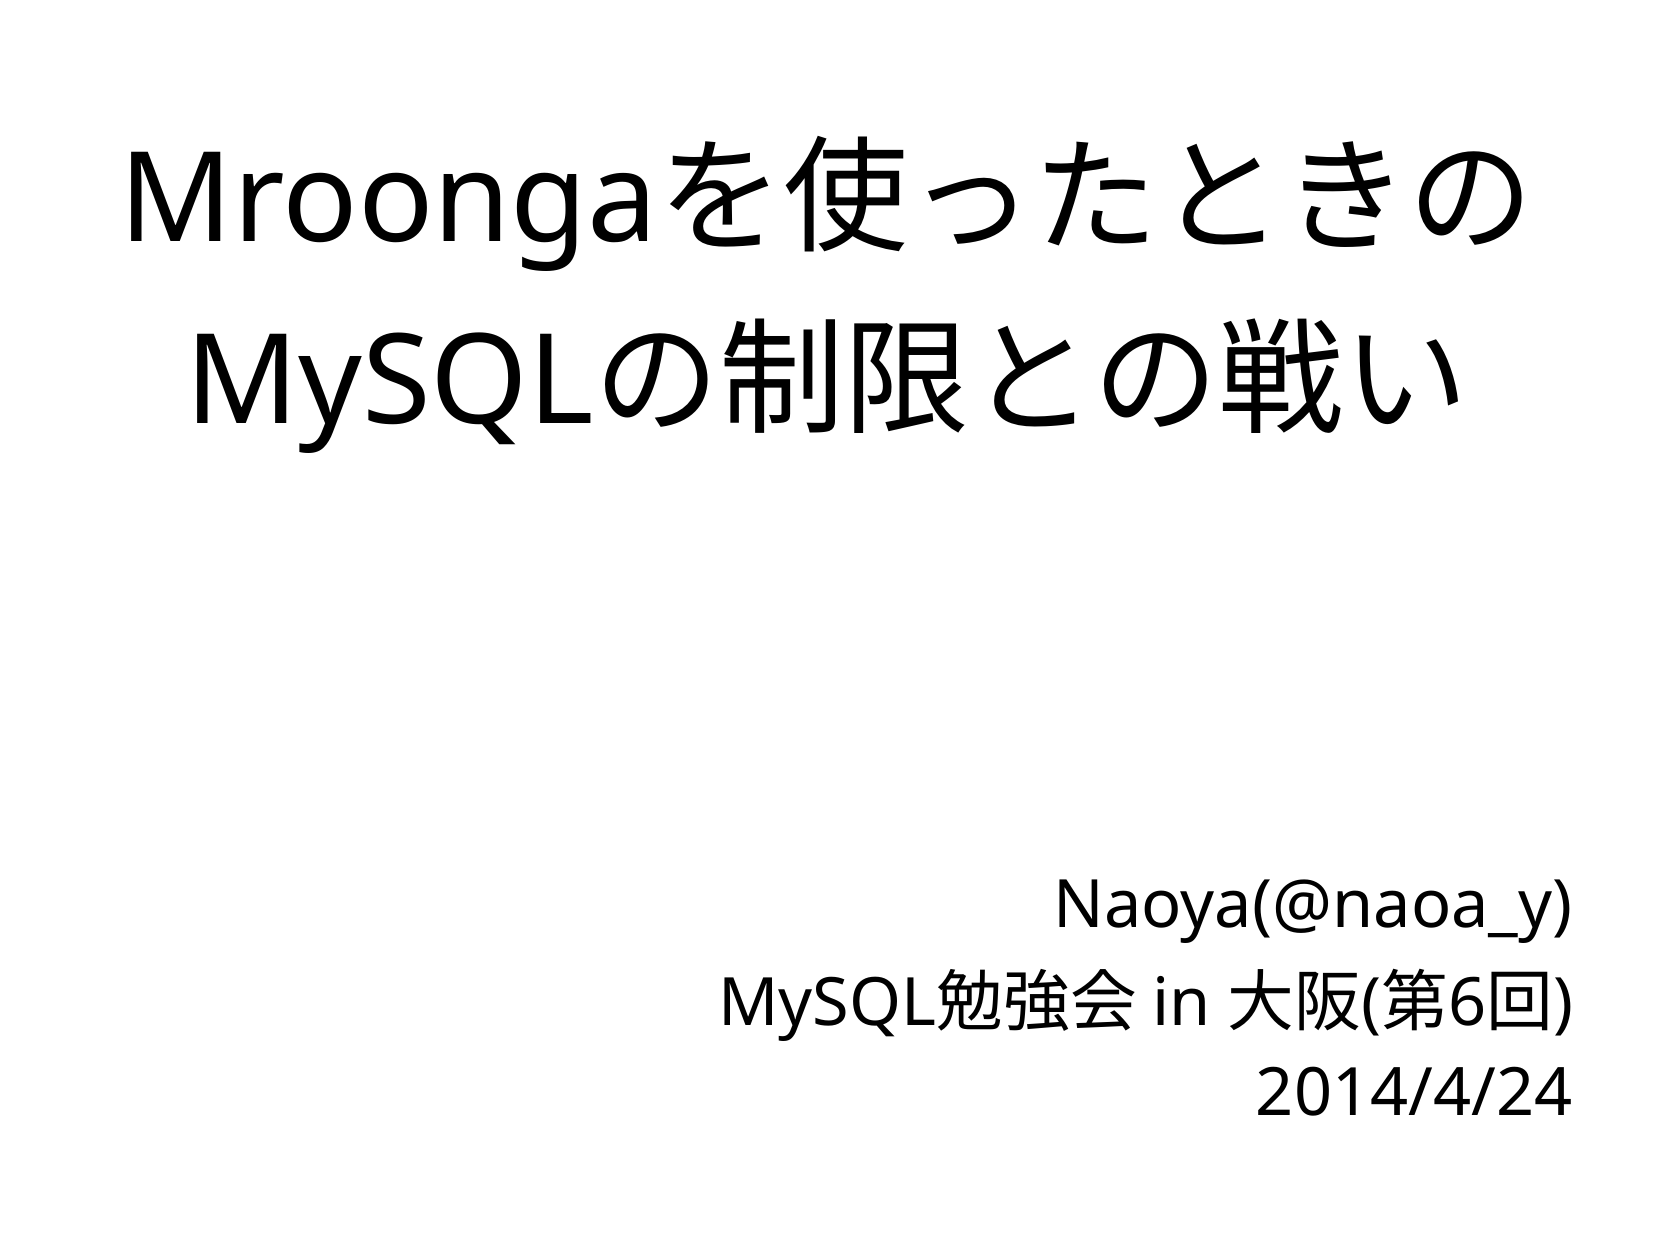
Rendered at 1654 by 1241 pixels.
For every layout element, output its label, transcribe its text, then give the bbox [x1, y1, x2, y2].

title Mroongaを使ったときの MySQLの制限との戦い [82, 49, 1571, 508]
subtitle Naoya(@naoa_y) MySQL勉強会 in 大阪(第6回) 2014/4/24 [637, 856, 1654, 1123]
